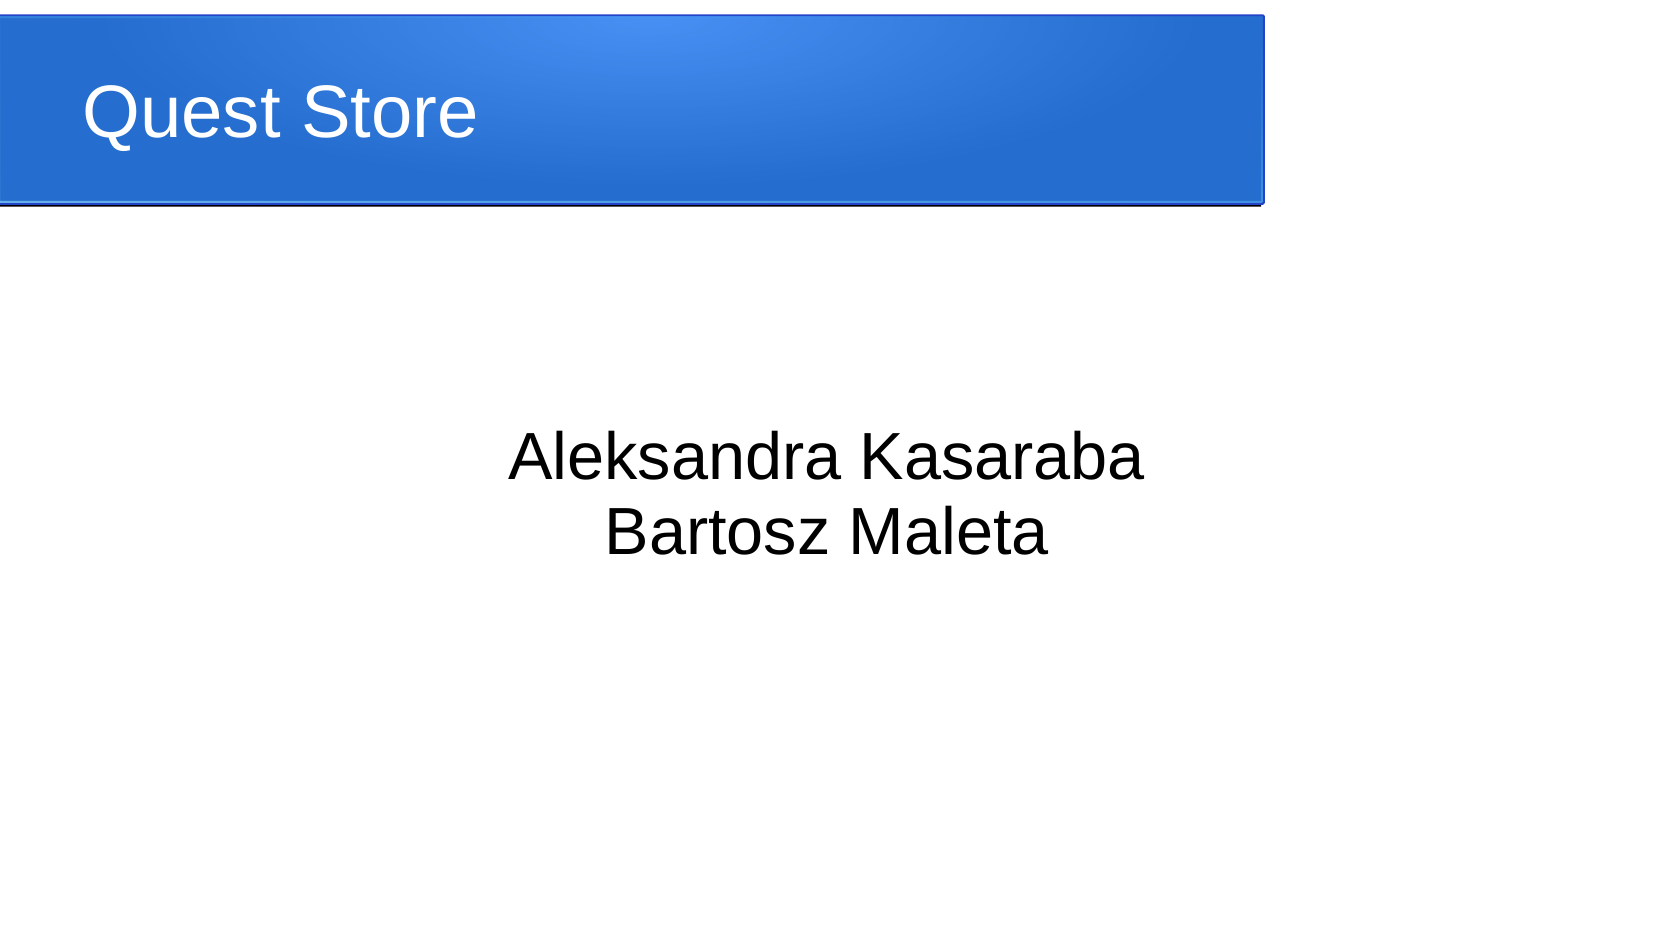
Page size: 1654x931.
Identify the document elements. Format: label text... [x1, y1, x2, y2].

subtitle Aleksandra Kasaraba Bartosz Maleta [82, 224, 1571, 764]
title Quest Store [82, 35, 1235, 189]
